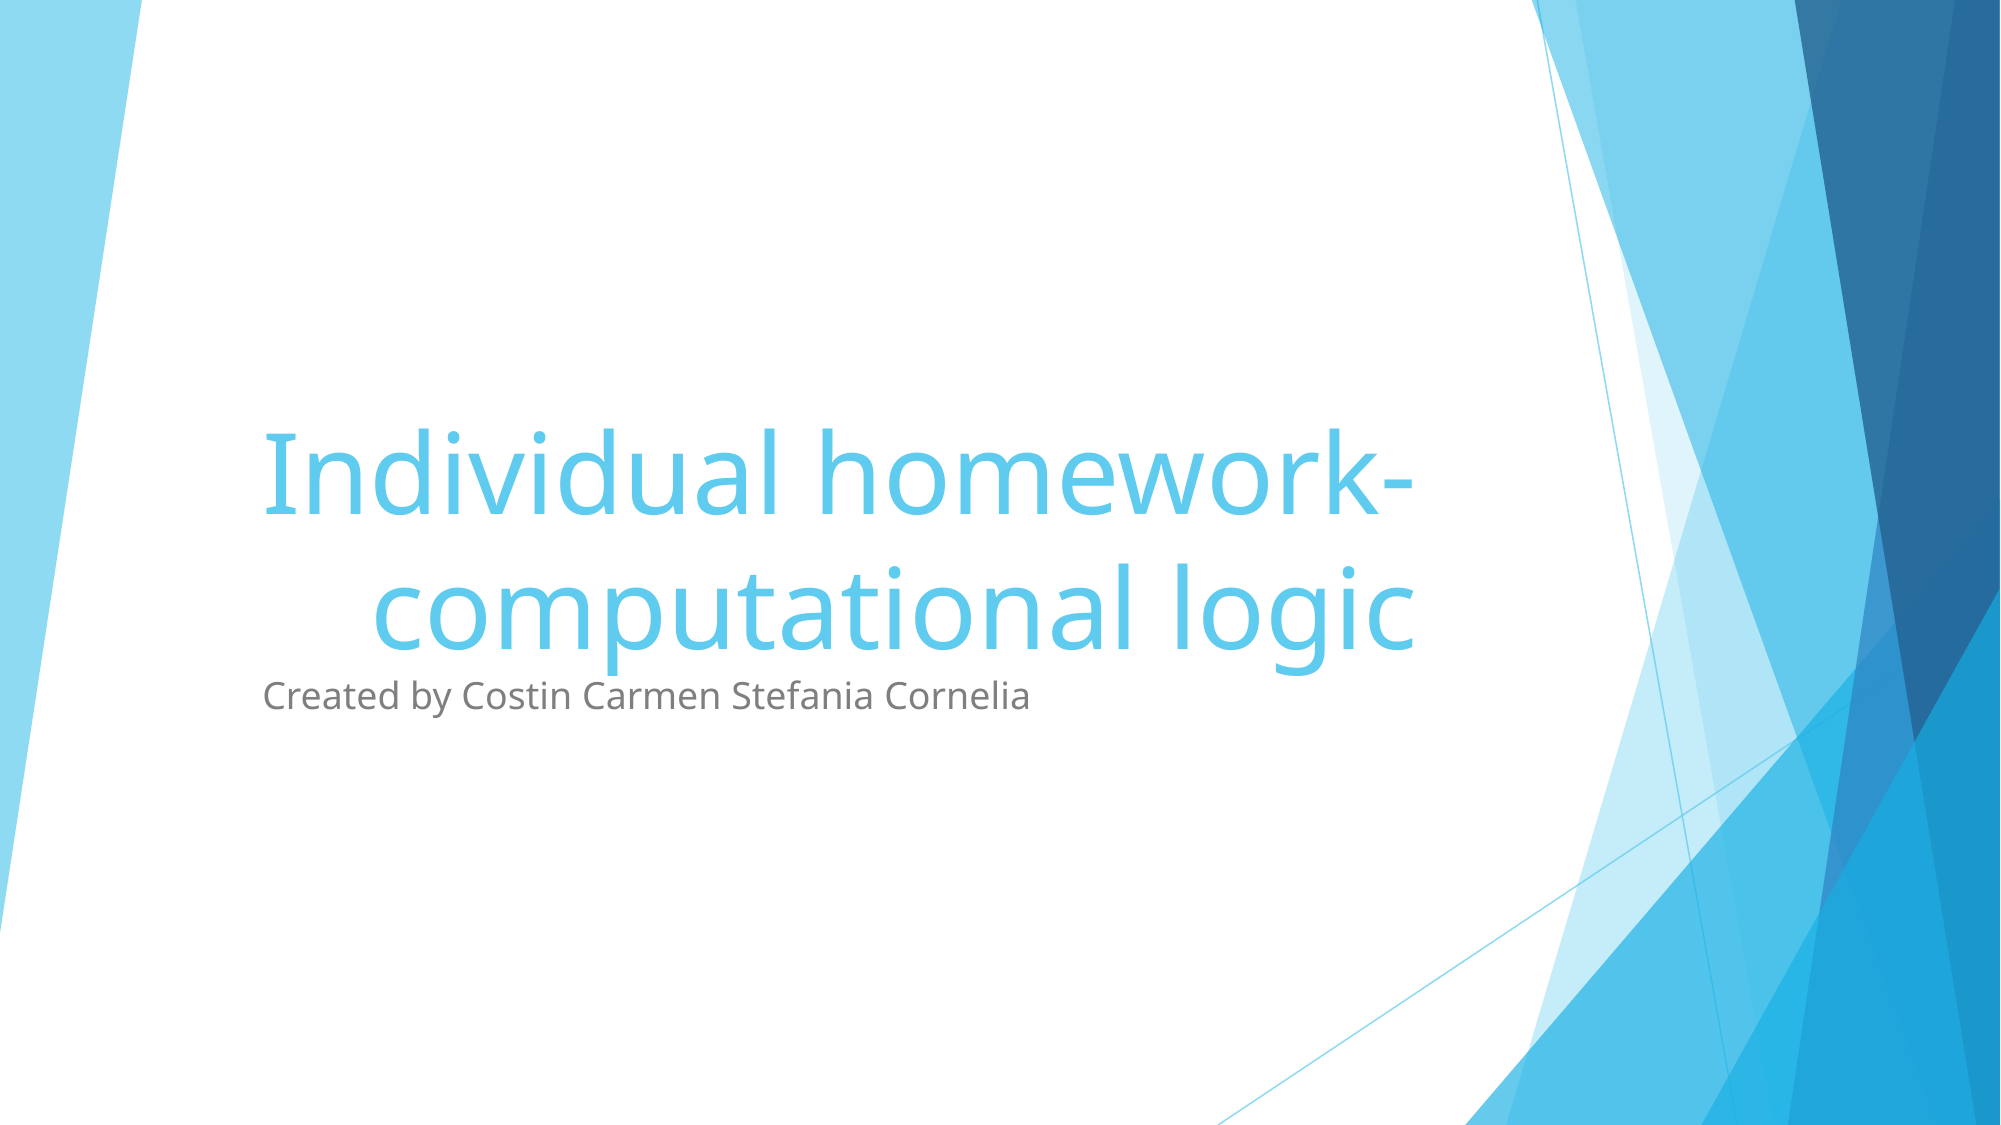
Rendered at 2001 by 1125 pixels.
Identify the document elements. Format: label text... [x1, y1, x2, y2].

subtitle Created by Costin Carmen Stefania Cornelia [247, 664, 1522, 845]
title Individual homework-computational logic [247, 394, 1522, 664]
